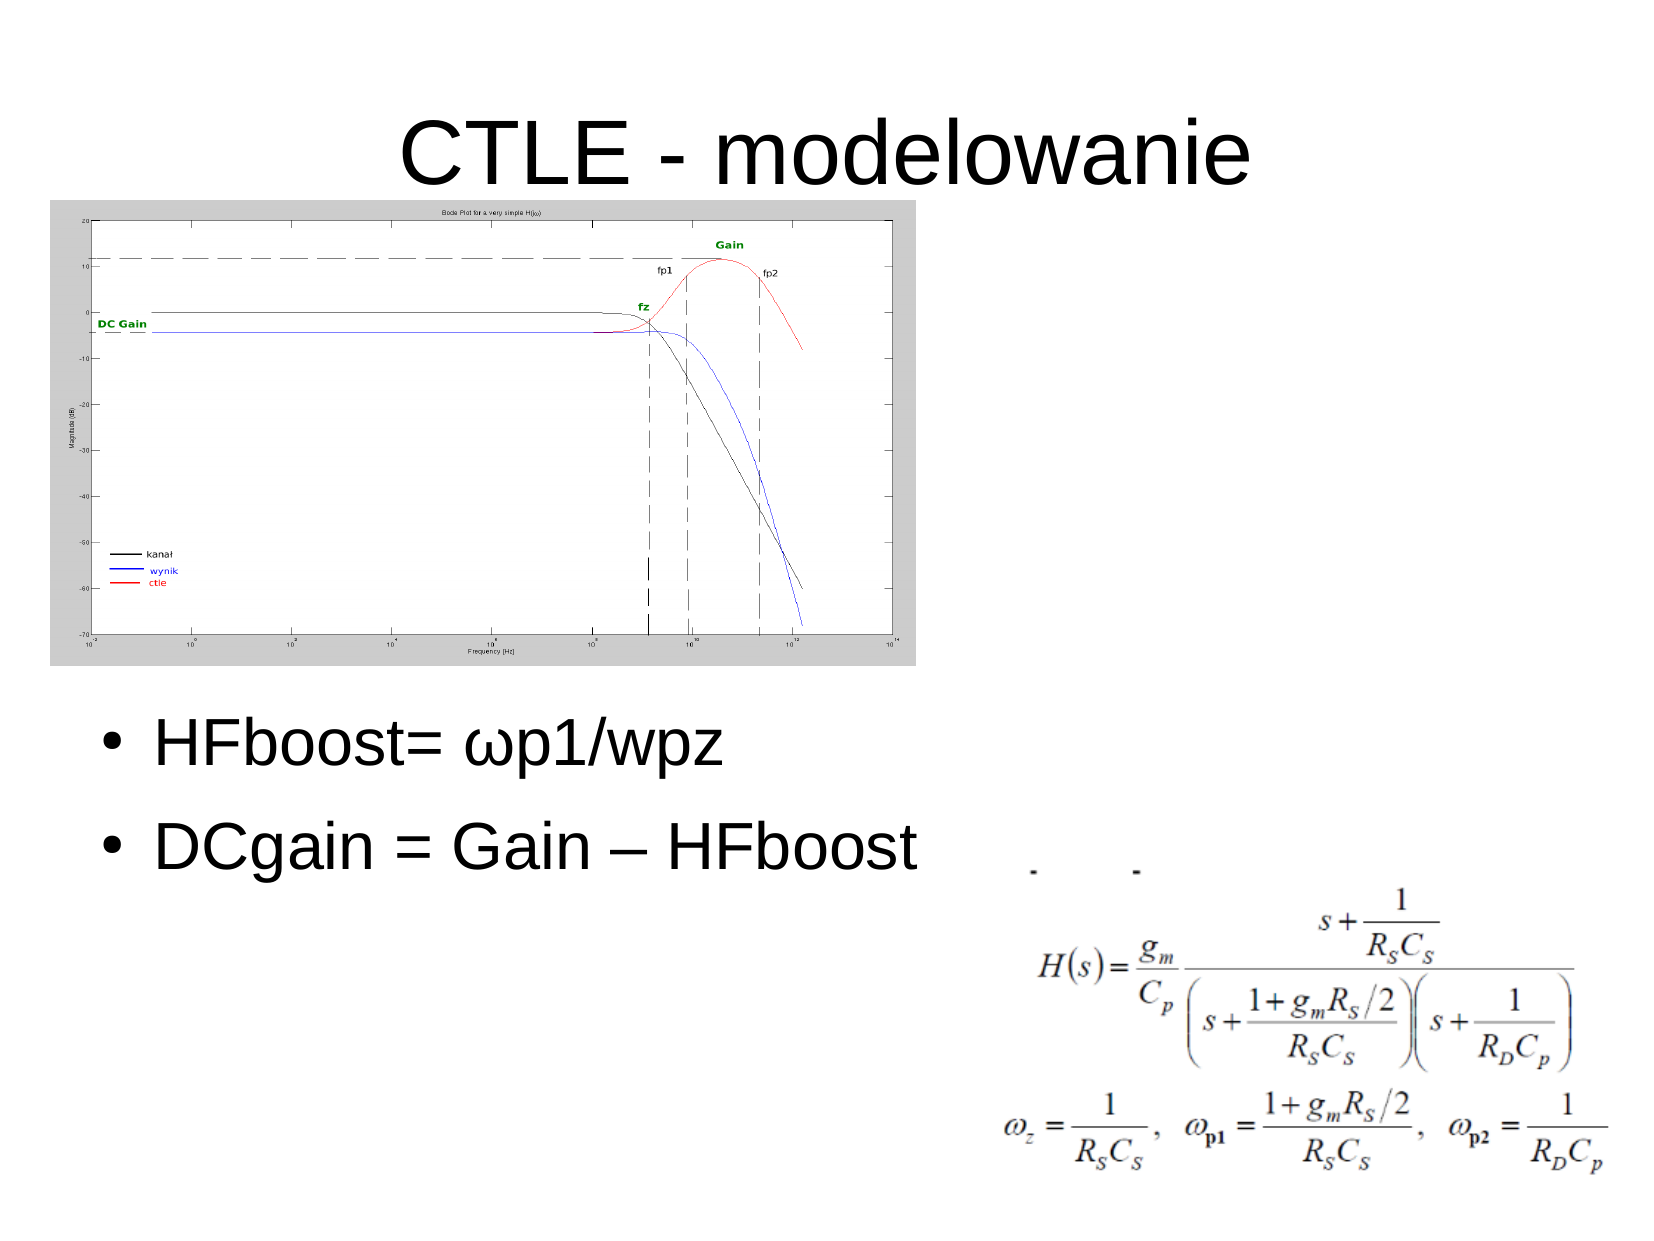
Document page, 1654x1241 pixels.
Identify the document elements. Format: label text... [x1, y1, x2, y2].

picture [990, 869, 1635, 1186]
title CTLE - modelowanie [82, 49, 1571, 257]
list HFboost= ωp1/wpz DCgain = Gain – HFboost [82, 705, 1571, 1049]
picture [50, 200, 916, 666]
